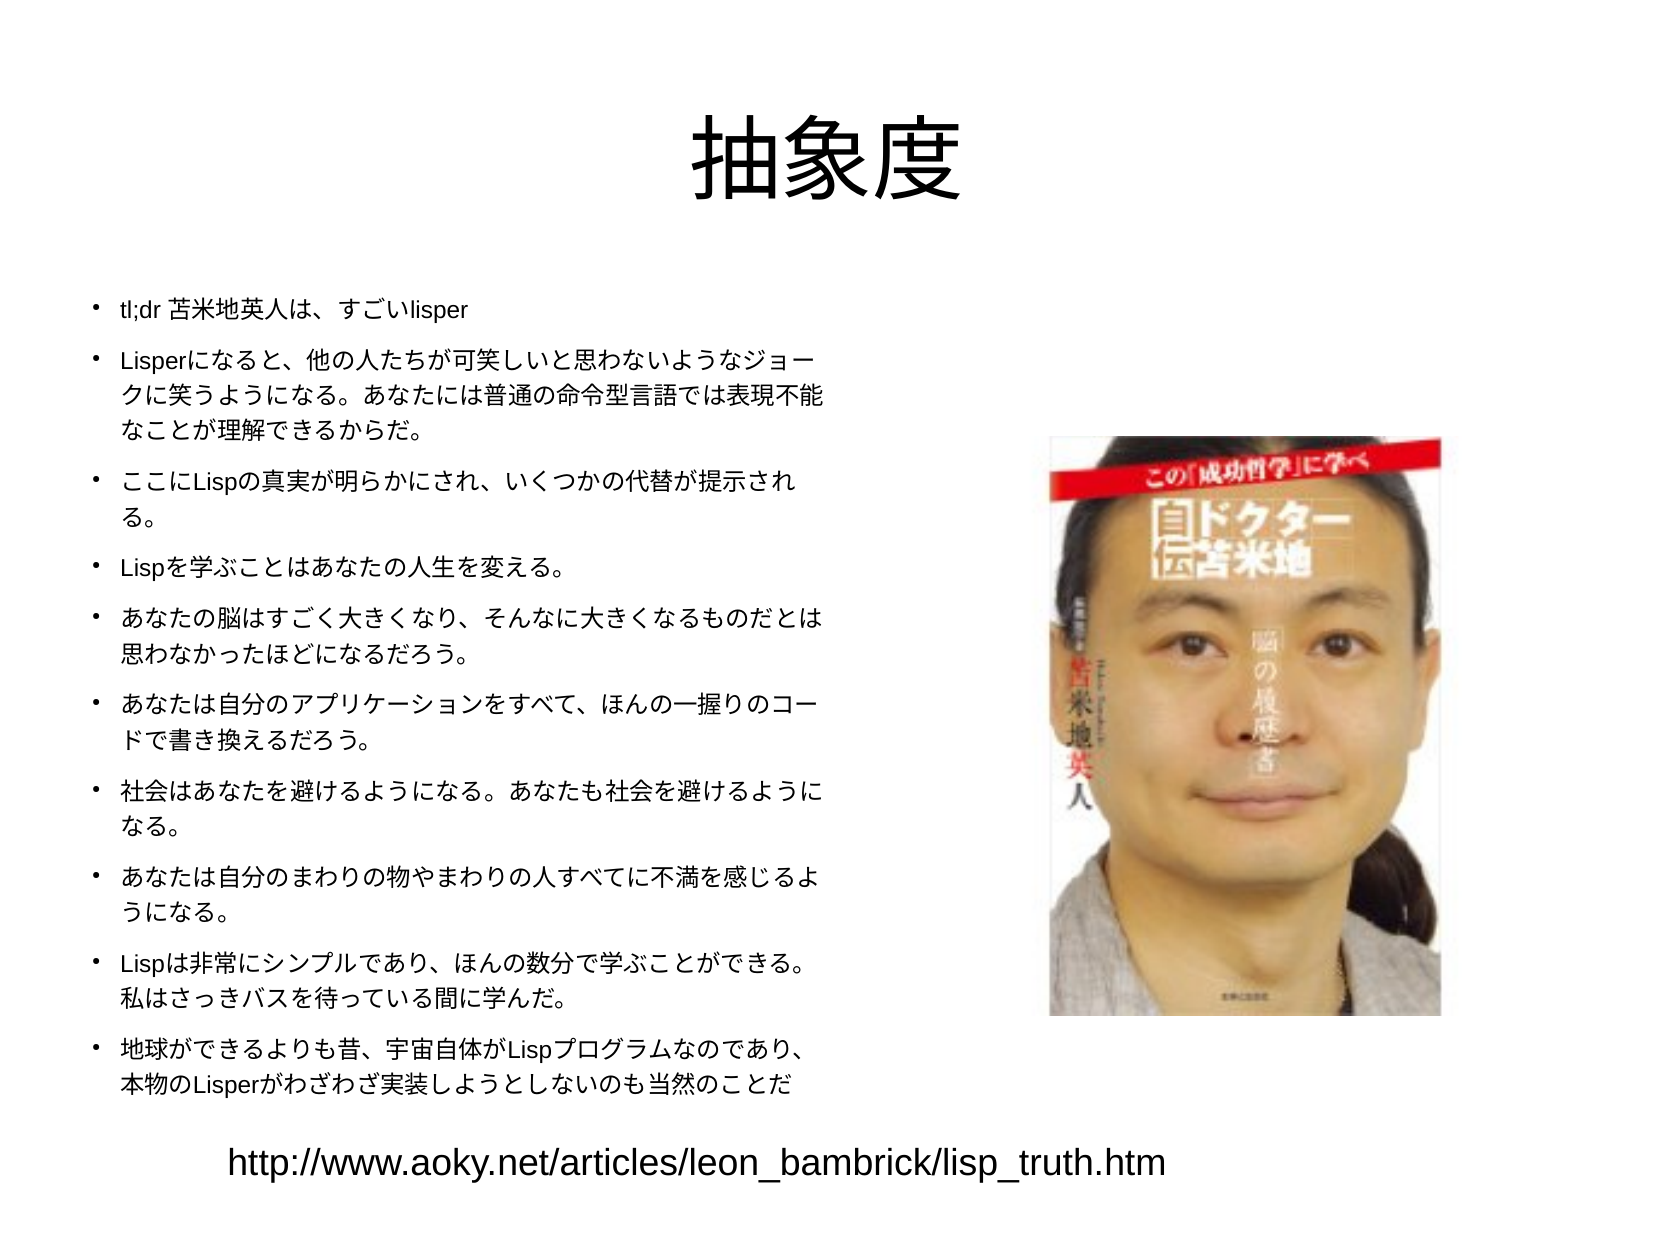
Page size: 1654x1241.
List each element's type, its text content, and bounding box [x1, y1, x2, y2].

title 抽象度 [82, 49, 1571, 257]
list tl;dr 苫米地英人は、すごいlisper Lisperになると、他の人たちが可笑しいと思わないようなジョークに笑うようになる。あなたには普通の命令型言語では表現不能なことが理解できるからだ。 ここにLispの真実が明らかにされ、いくつかの代替が提示される。 Lispを学ぶことはあなたの人生を変える。 あなたの脳はすごく大きくなり、そんなに大きくなるものだとは思わなかったほどになるだろう。 あなたは自分のアプリケーションをすべて、ほんの一握りのコードで書き換えるだろう。 社会はあなたを避けるようになる。あなたも社会を避けるようになる。 あなたは自分のまわりの物やまわりの人すべてに不満を感じるようになる。 Lispは非常にシンプルであり、ほんの数分で学ぶことができる。私はさっきバスを待っている間に学んだ。 地球ができるよりも昔、宇宙自体がLispプログラムなのであり、本物のLisperがわざわざ実装しようとしないのも当然のことだ [82, 290, 827, 1111]
text_box http://www.aoky.net/articles/leon_bambrick/lisp_truth.htm [212, 1133, 1182, 1191]
picture [956, 436, 1536, 1016]
